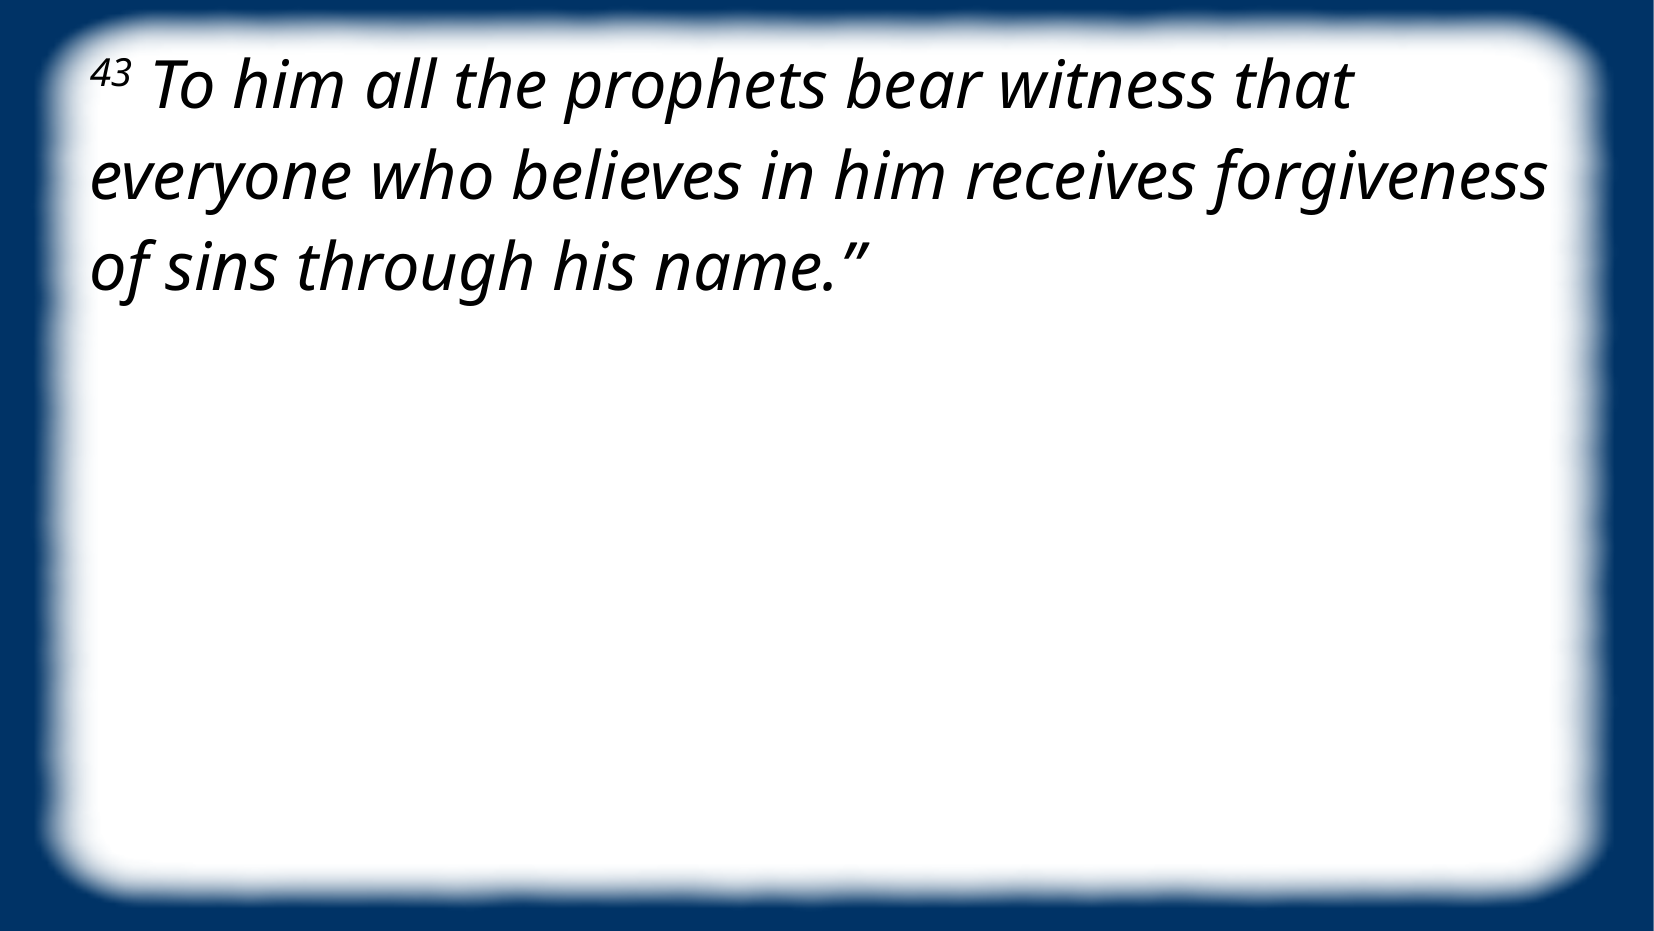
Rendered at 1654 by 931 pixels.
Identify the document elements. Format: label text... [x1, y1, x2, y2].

text_box 43 To him all the prophets bear witness that everyone who believes in him receives forgiveness of sins through his name.” [75, 30, 1576, 578]
picture [0, 0, 1654, 931]
